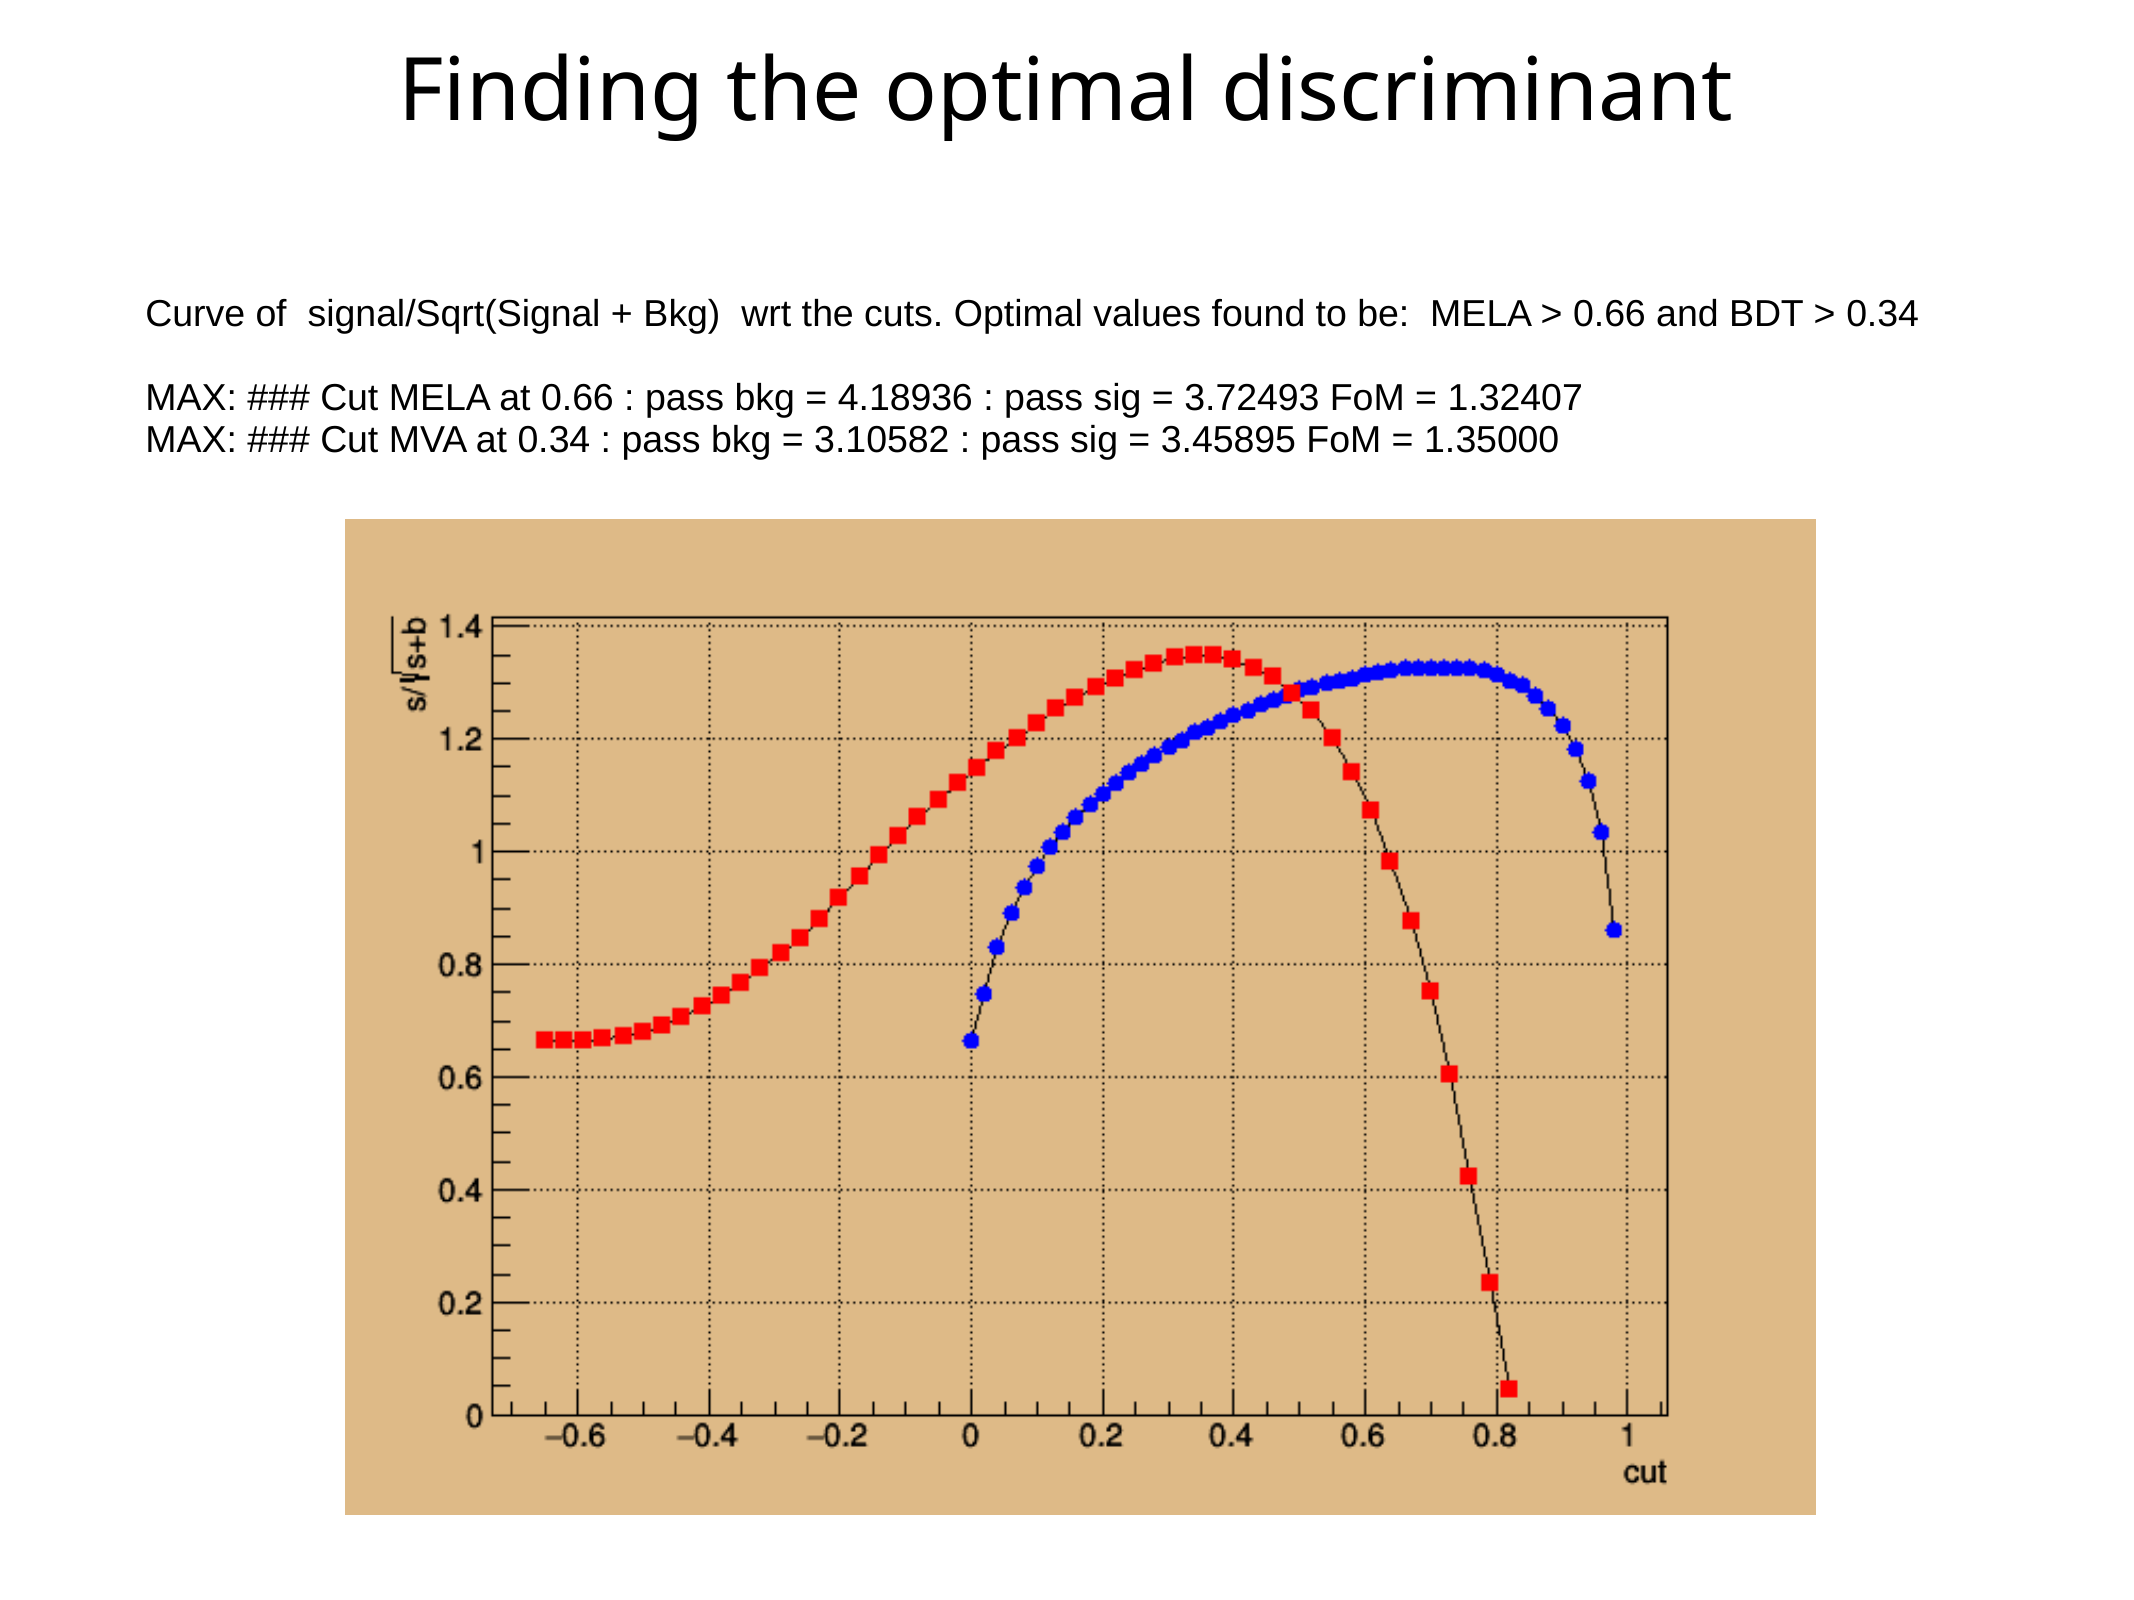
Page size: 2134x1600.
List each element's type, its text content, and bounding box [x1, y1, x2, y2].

title Finding the optimal discriminant [14, 8, 2117, 165]
picture [345, 519, 1816, 1516]
text_box Curve of signal/Sqrt(Signal + Bkg) wrt the cuts. Optimal values found to be: MELA > 0.66 and BDT > 0.34 MAX: ### Cut MELA at 0.66 : pass bkg = 4.18936 : pass sig = 3.72493 FoM = 1.32407 MAX: ### Cut MVA at 0.34 : pass bkg = 3.10582 : pass sig = 3.45895 FoM = 1.35000 [130, 285, 1936, 510]
